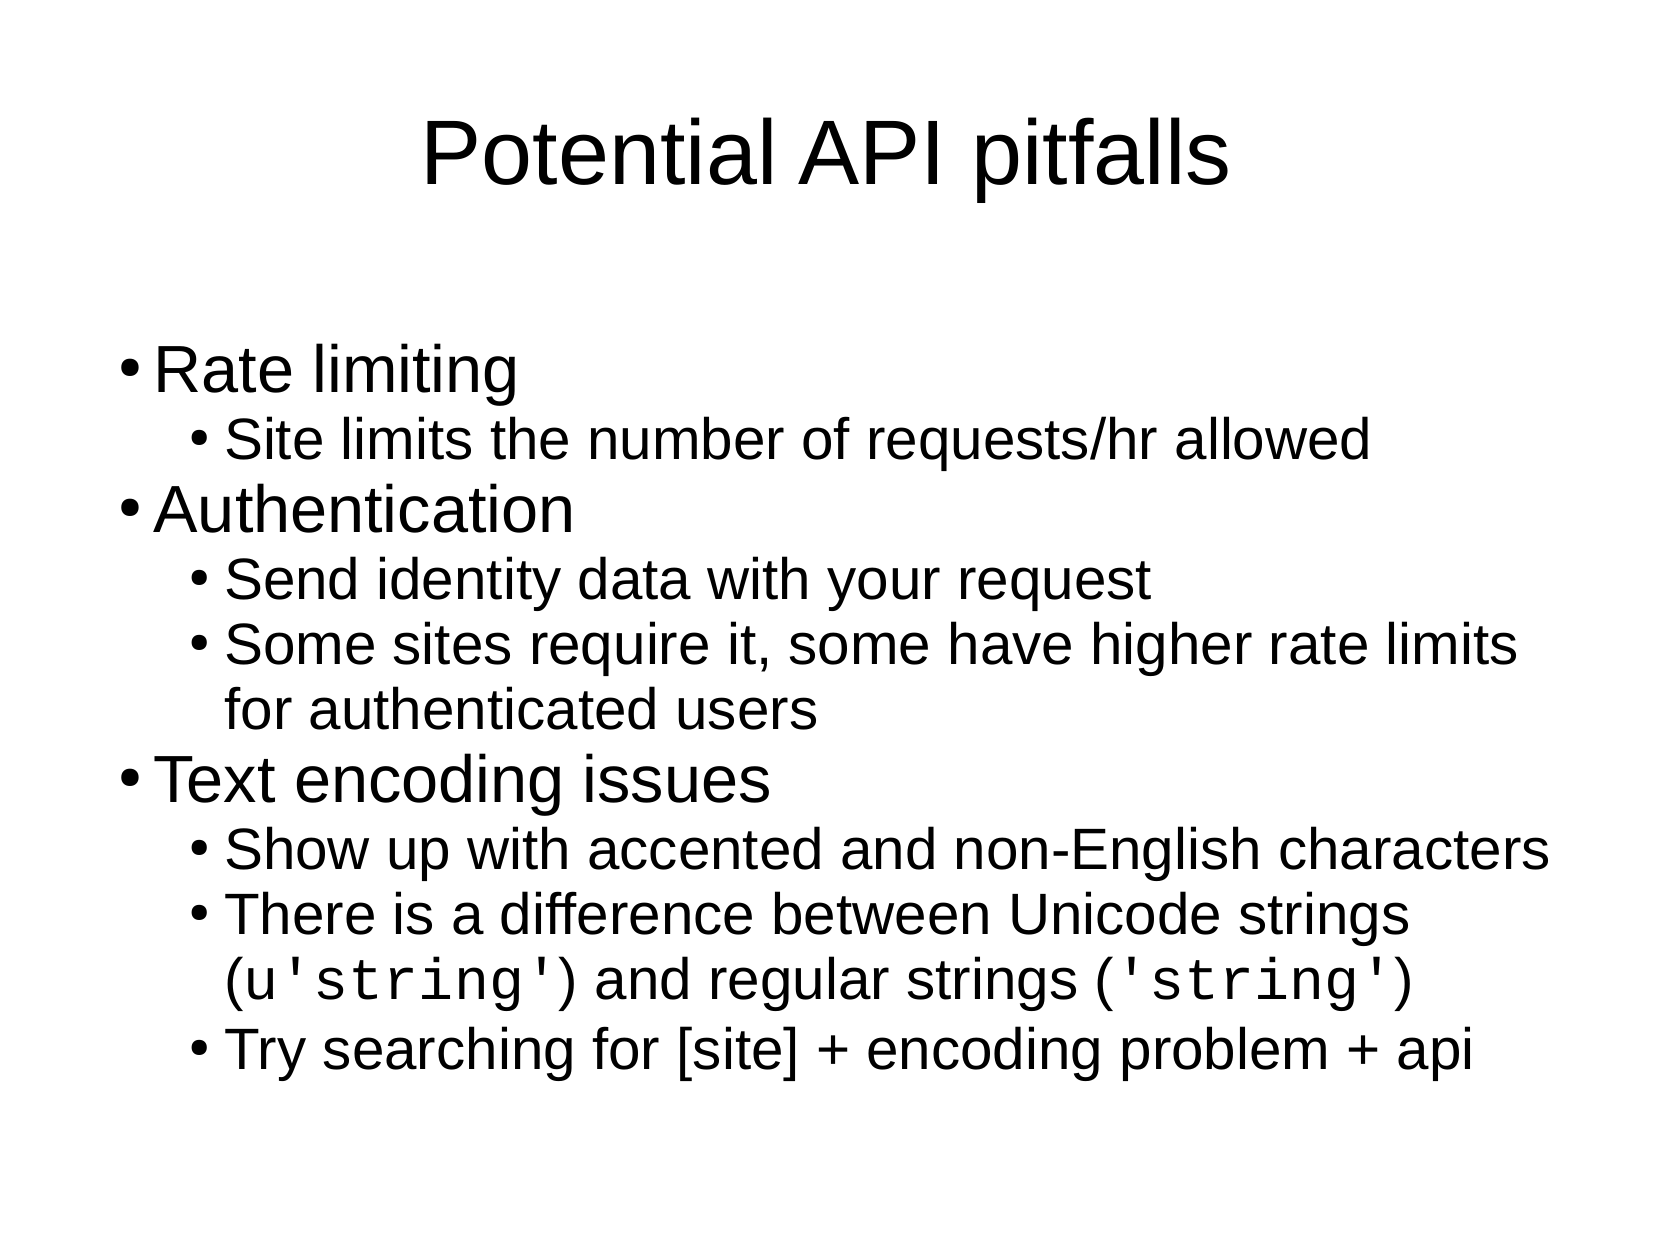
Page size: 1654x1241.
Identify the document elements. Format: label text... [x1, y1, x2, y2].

title Potential API pitfalls [82, 49, 1571, 257]
subtitle Rate limiting Site limits the number of requests/hr allowed Authentication Send identity data with your request Some sites require it, some have higher rate limits for authenticated users Text encoding issues Show up with accented and non-English characters There is a difference between Unicode strings (u'string') and regular strings ('string') Try searching for [site] + encoding problem + api [82, 257, 1571, 1113]
